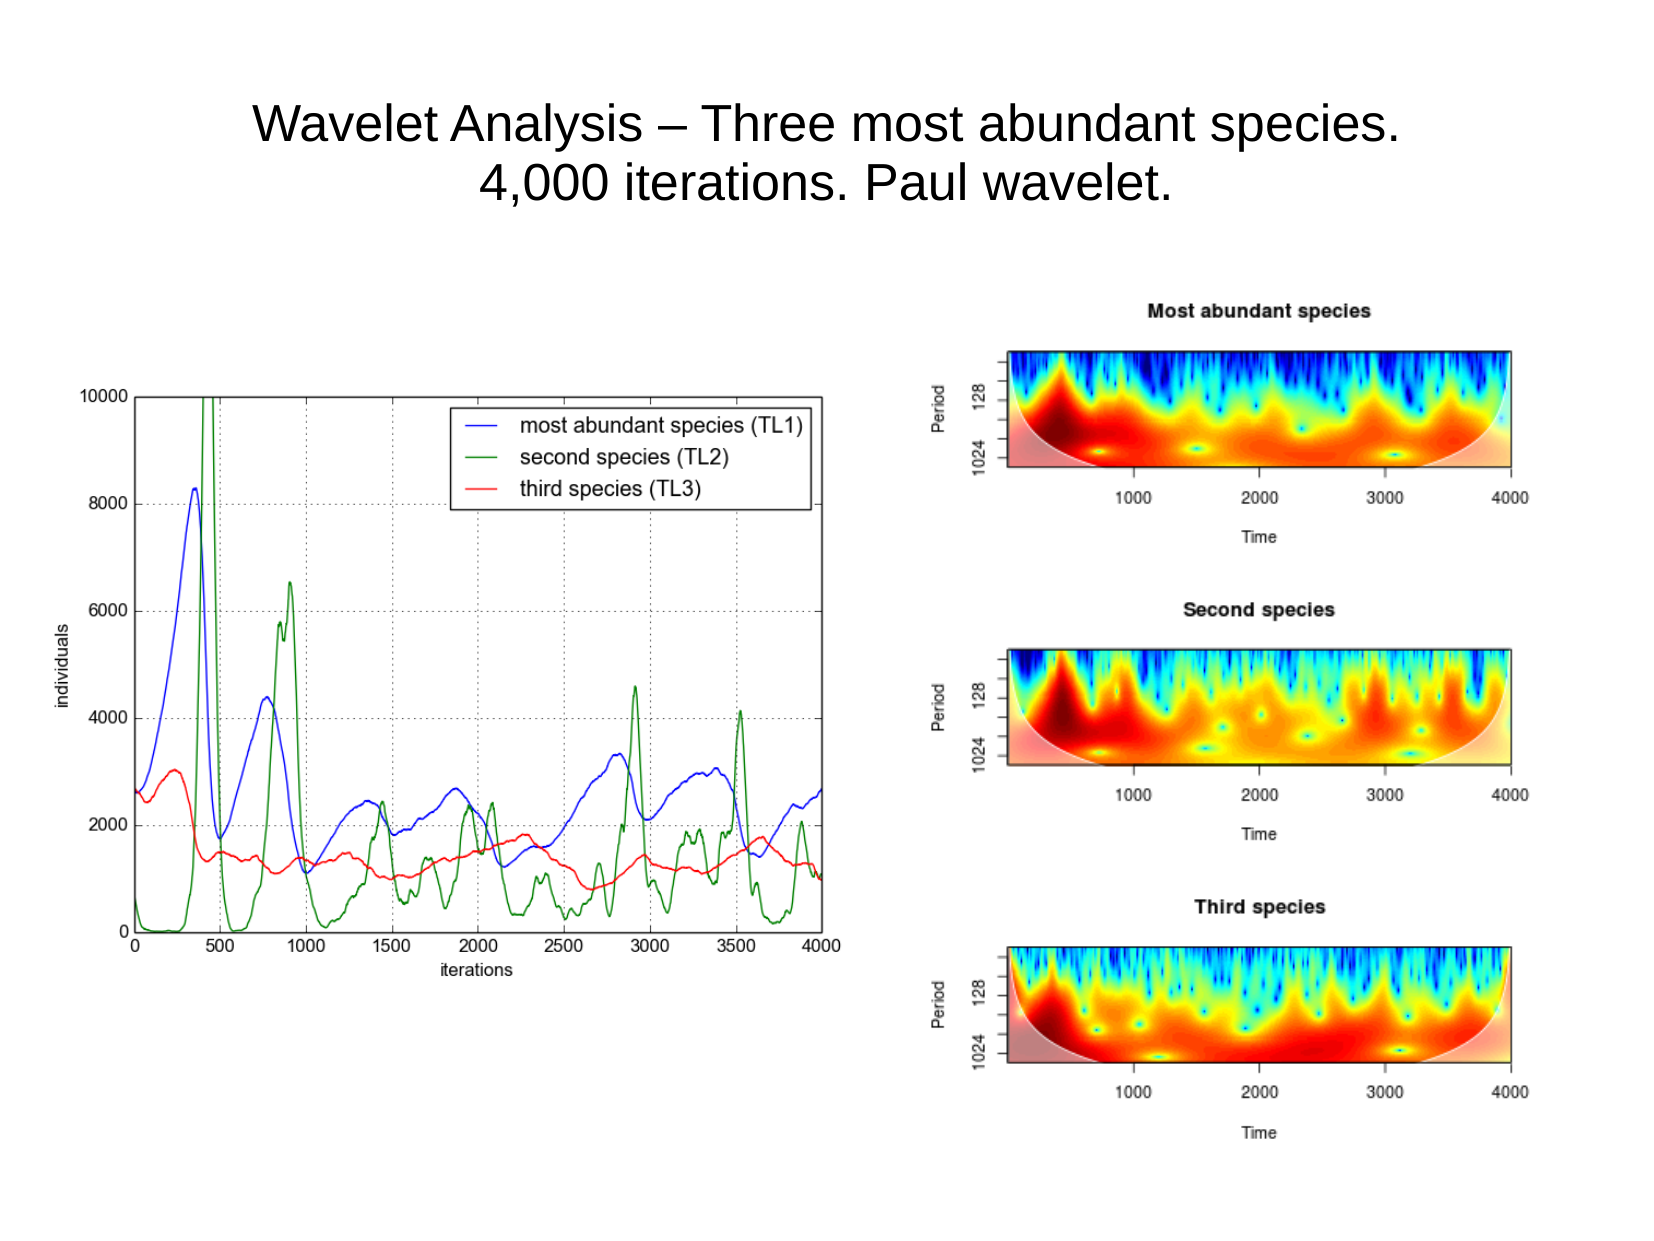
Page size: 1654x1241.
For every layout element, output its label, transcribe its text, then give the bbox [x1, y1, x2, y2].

picture [927, 271, 1553, 1164]
title Wavelet Analysis – Three most abundant species. 4,000 iterations. Paul wavelet. [82, 49, 1571, 257]
picture [23, 330, 910, 999]
